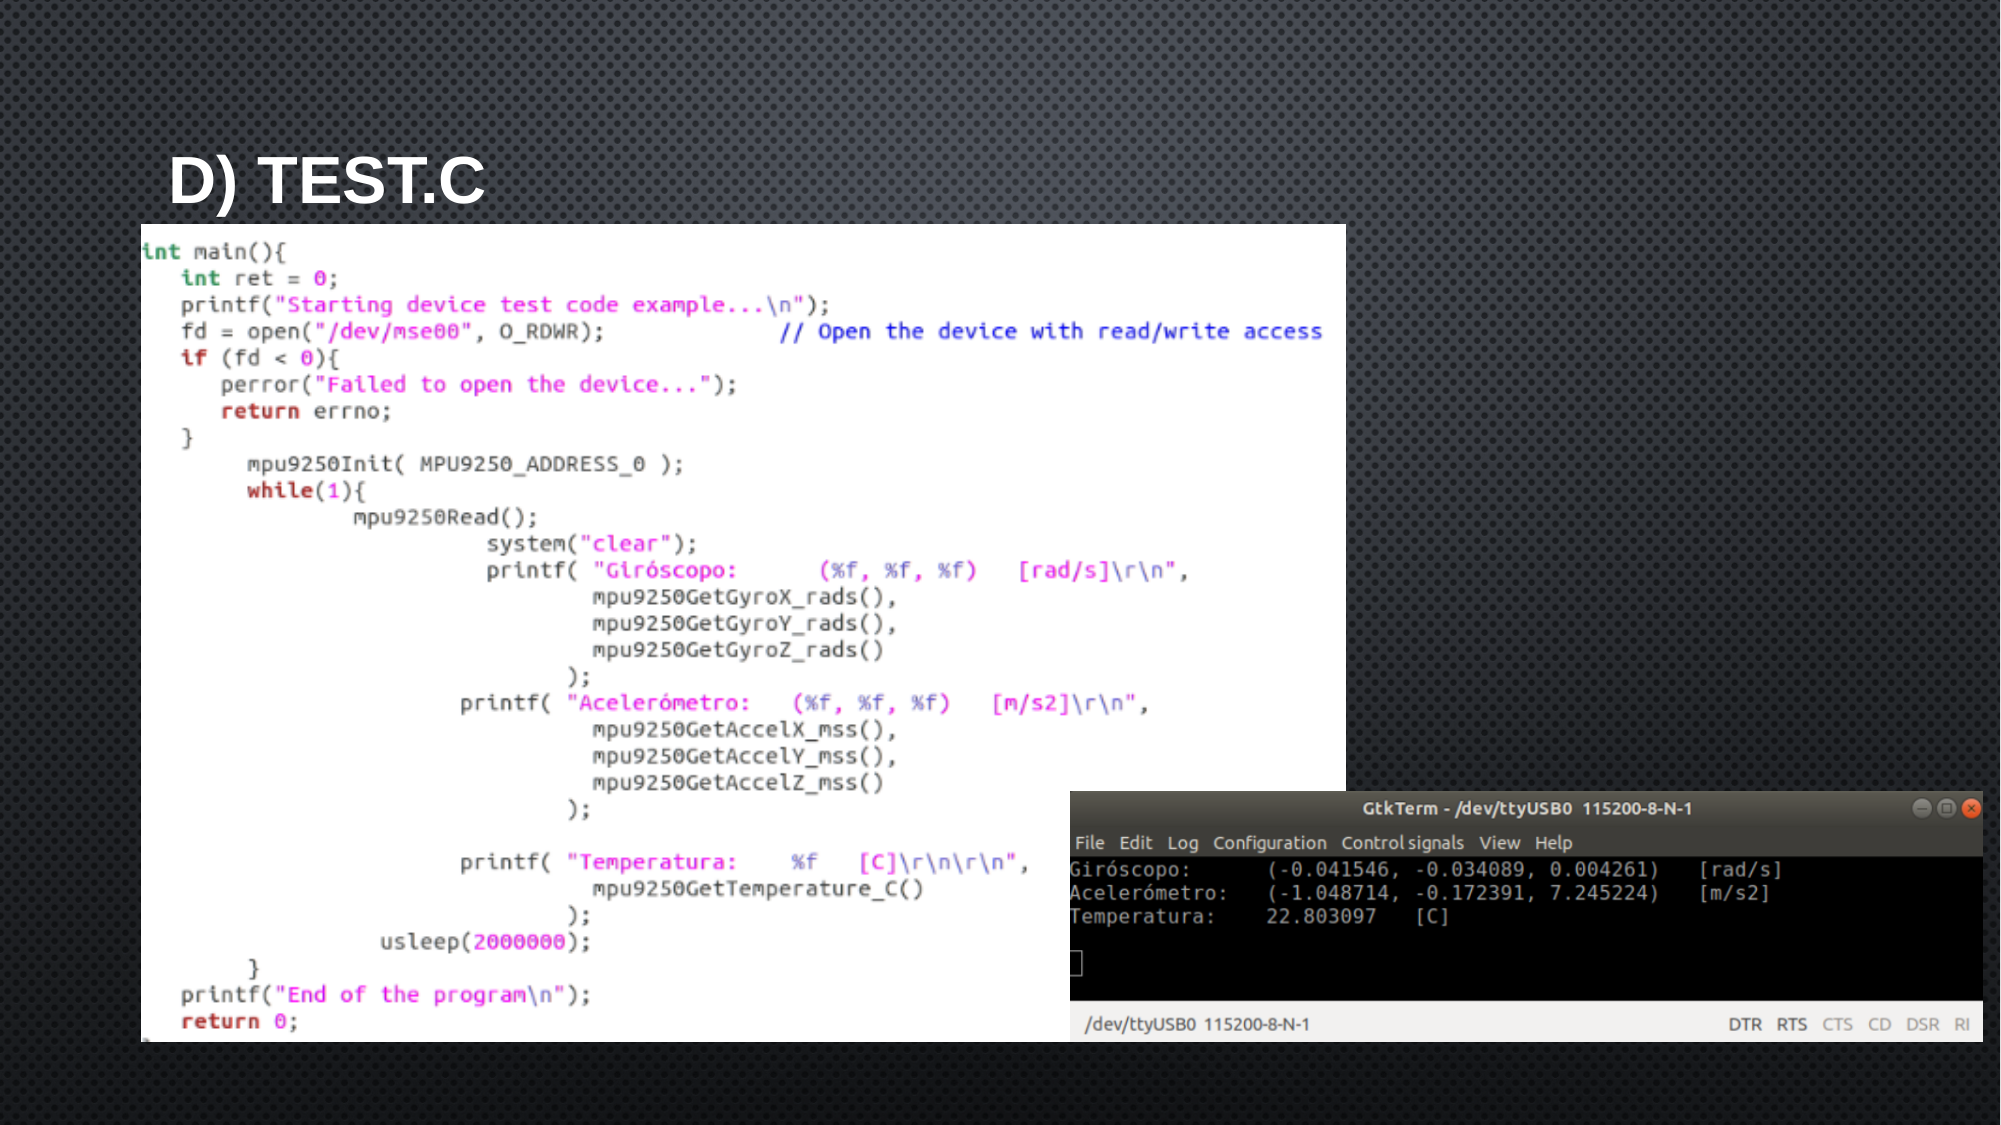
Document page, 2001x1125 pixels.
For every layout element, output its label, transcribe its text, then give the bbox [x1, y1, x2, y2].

picture [0, 0, 2001, 1125]
title D) test.c [153, 99, 1884, 255]
